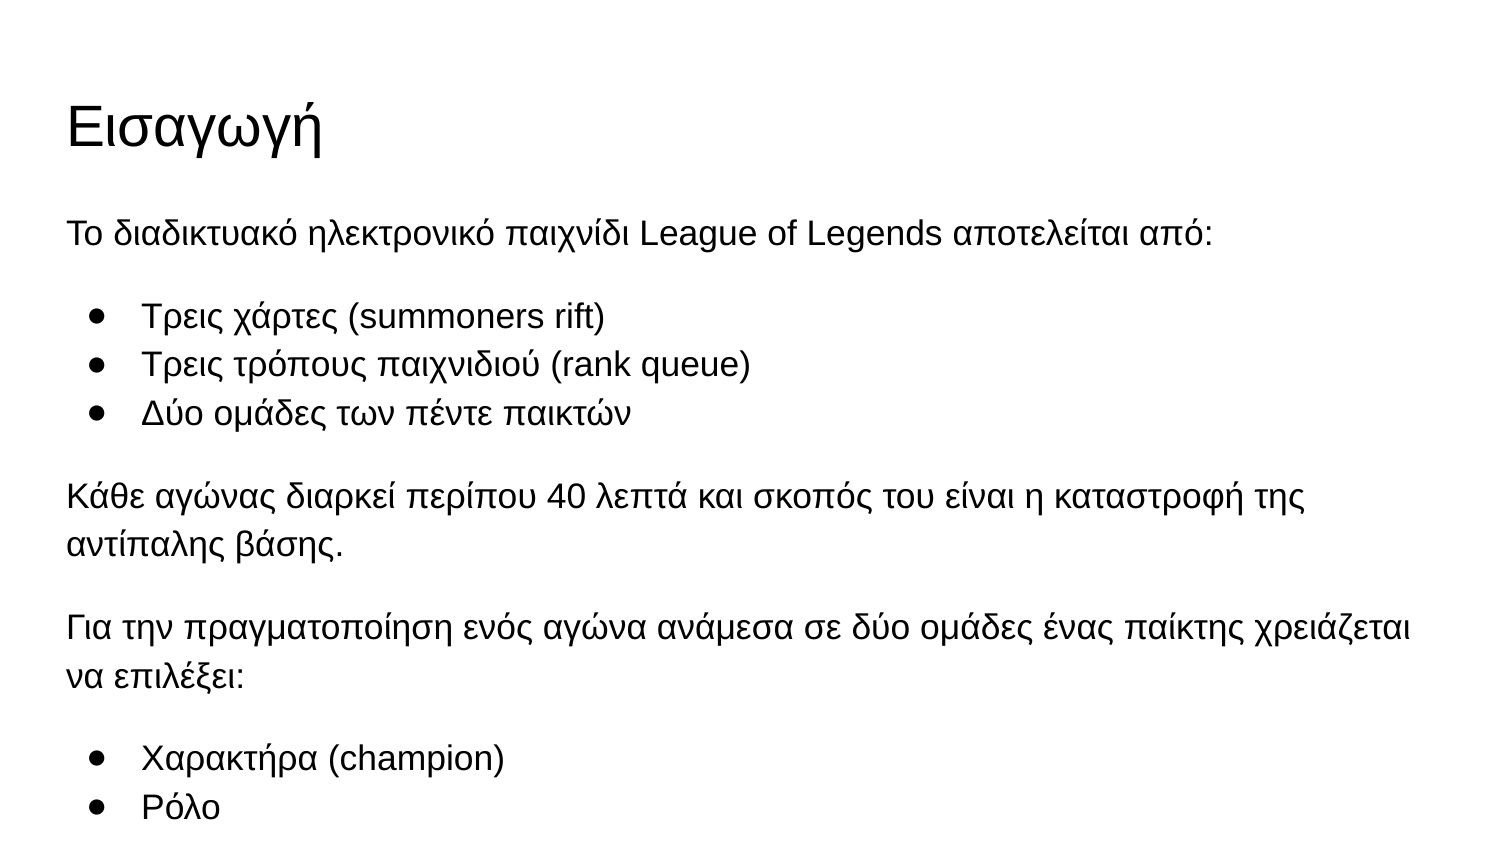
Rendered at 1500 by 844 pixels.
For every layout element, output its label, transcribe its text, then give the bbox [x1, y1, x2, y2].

title Εισαγωγή [51, 72, 1449, 167]
list Το διαδικτυακό ηλεκτρονικό παιχνίδι League of Legends αποτελείται από: Τρεις χάρτες (summoners rift) Τρεις τρόπους παιχνιδιού (rank queue) Δύο ομάδες των πέντε παικτών Κάθε αγώνας διαρκεί περίπου 40 λεπτά και σκοπός του είναι η καταστροφή της αντίπαλης βάσης. Για την πραγματοποίηση ενός αγώνα ανάμεσα σε δύο ομάδες ένας παίκτης χρειάζεται να επιλέξει: Χαρακτήρα (champion) Ρόλο [51, 189, 1449, 750]
